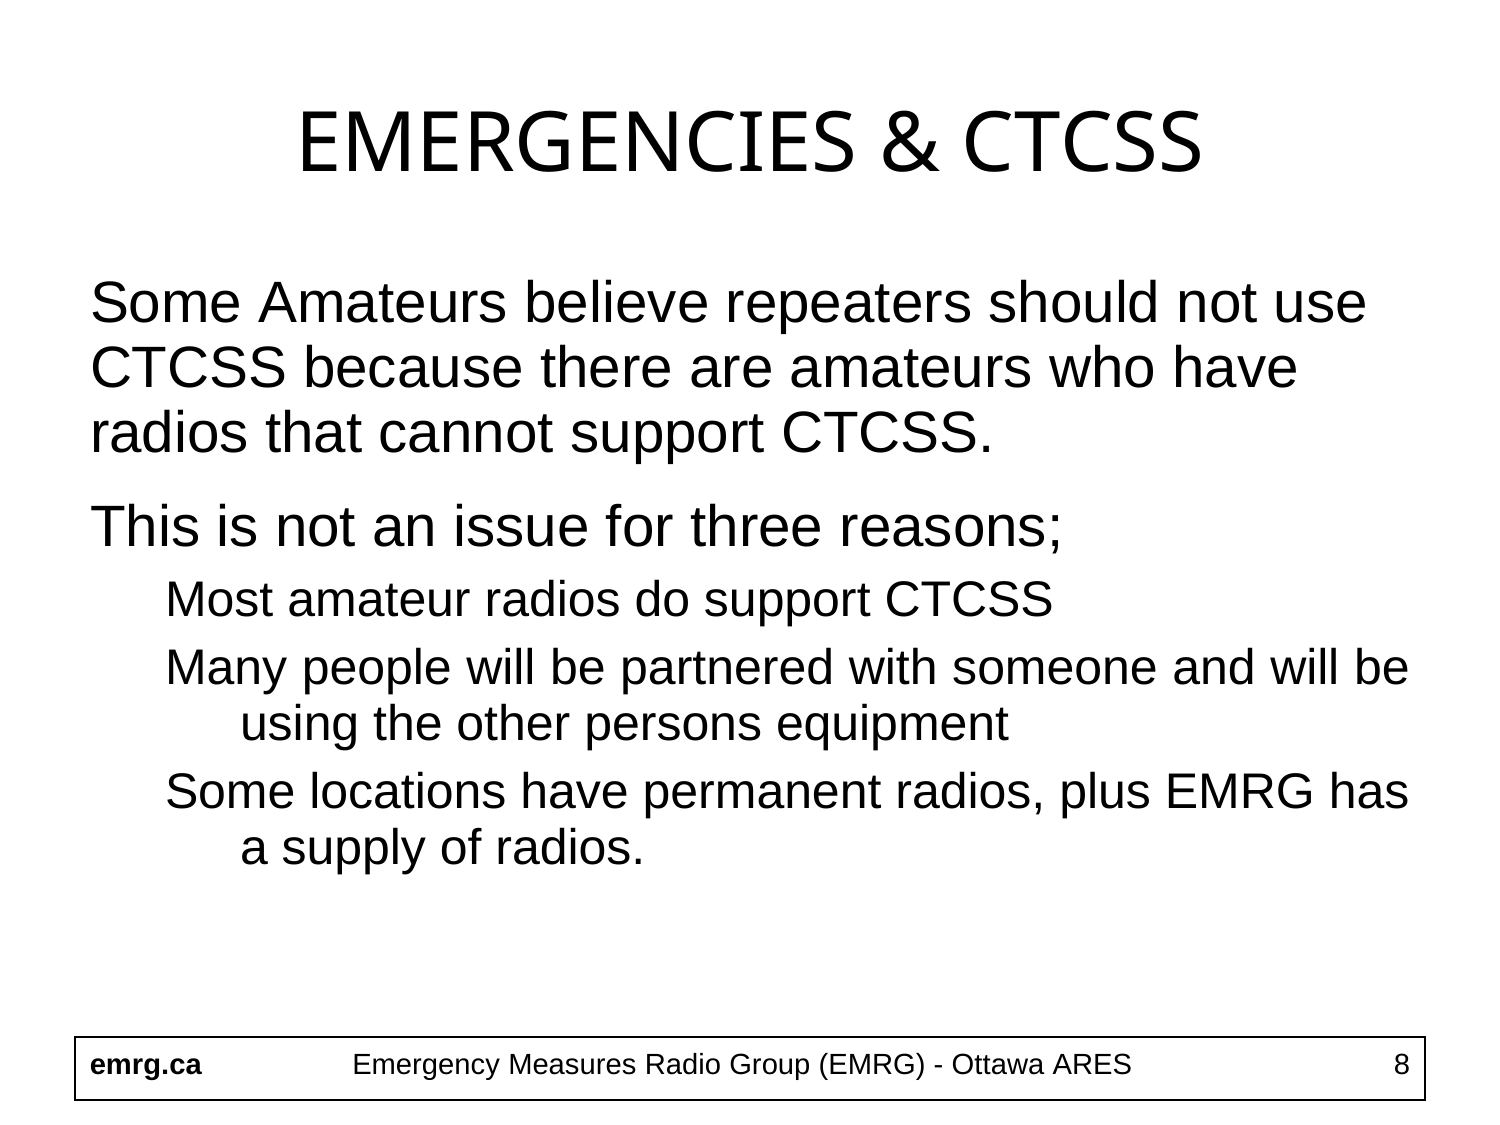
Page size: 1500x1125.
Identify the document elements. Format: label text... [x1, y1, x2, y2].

title EMERGENCIES & CTCSS [75, 45, 1426, 233]
list Some Amateurs believe repeaters should not use CTCSS because there are amateurs who have radios that cannot support CTCSS. This is not an issue for three reasons; Most amateur radios do support CTCSS Many people will be partnered with someone and will be using the other persons equipment Some locations have permanent radios, plus EMRG has a supply of radios. [75, 262, 1426, 1024]
text_box <number> [1246, 1037, 1426, 1103]
text_box Emergency Measures Radio Group (EMRG) - Ottawa ARES [247, 1037, 1238, 1103]
